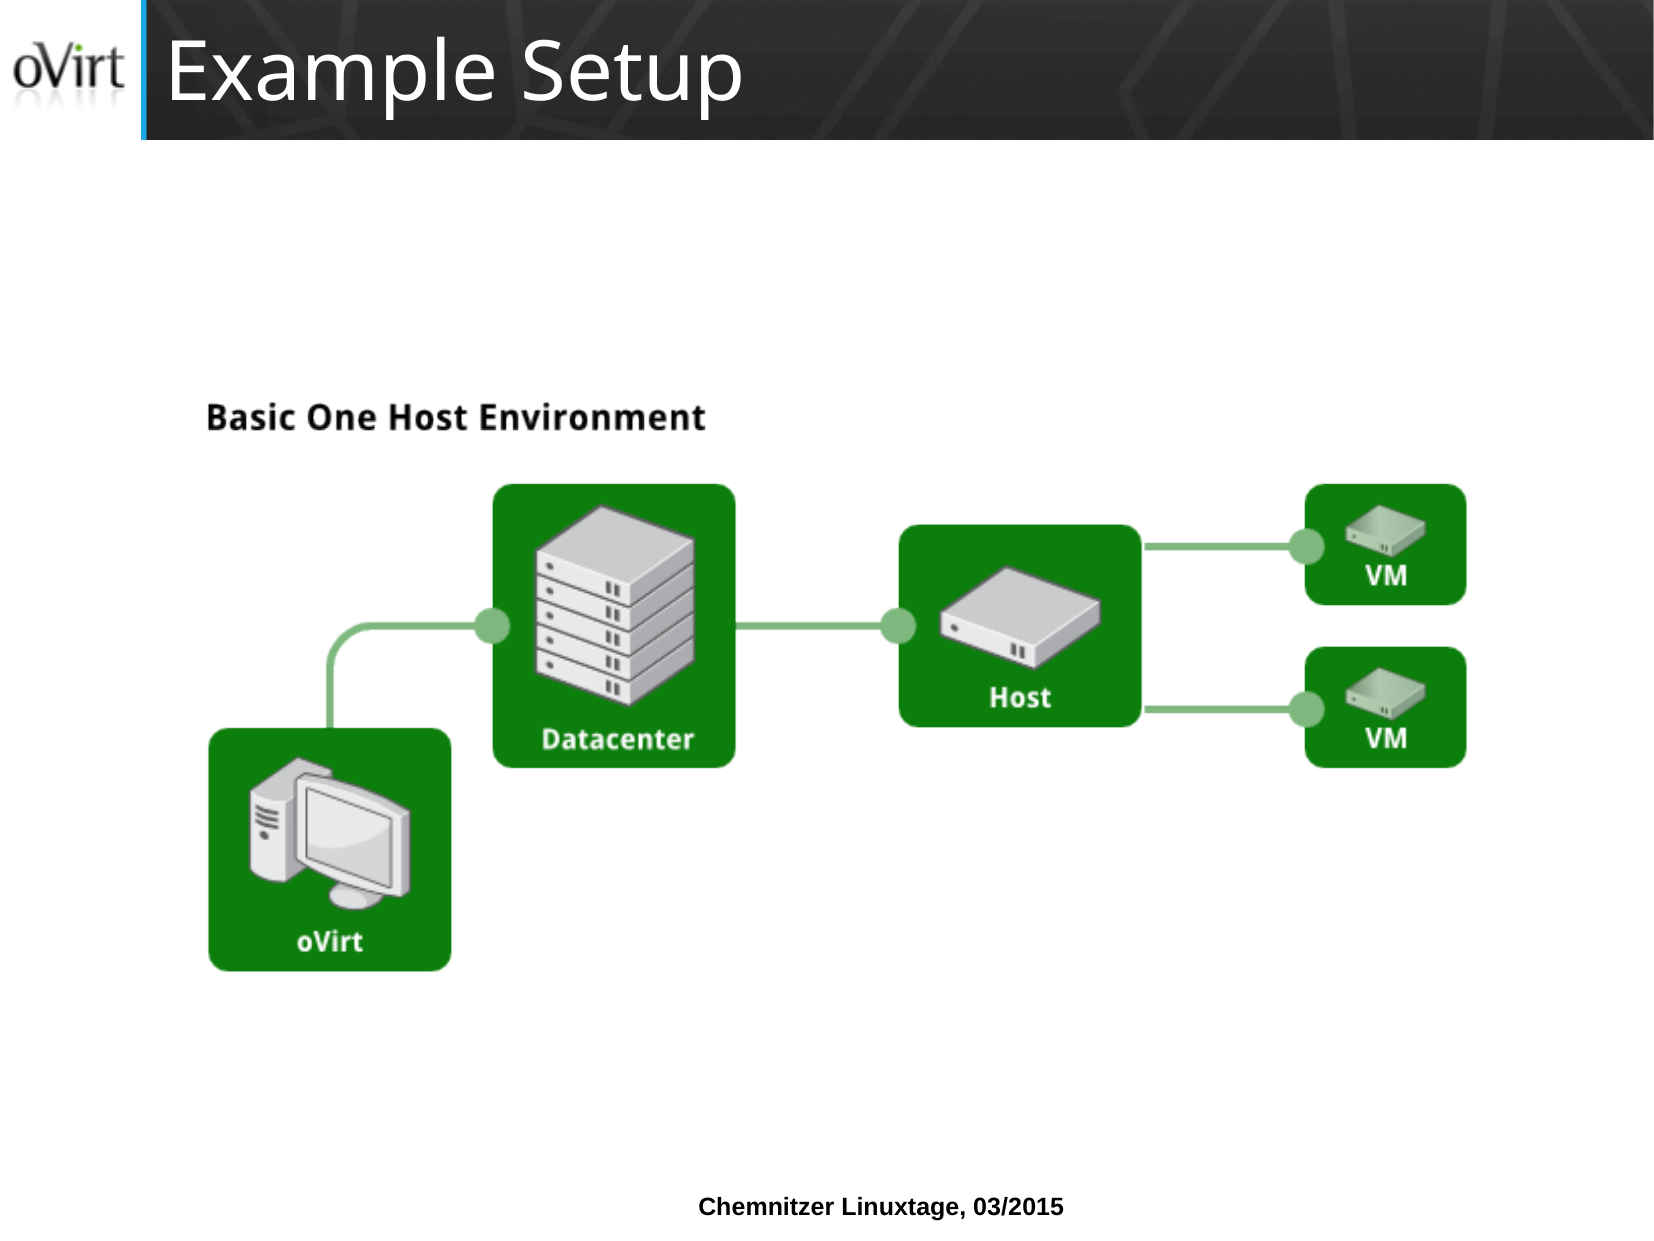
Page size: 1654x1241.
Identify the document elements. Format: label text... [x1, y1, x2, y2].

picture [0, 0, 1654, 140]
title Example Setup [164, 18, 1653, 119]
picture [168, 362, 1508, 1013]
